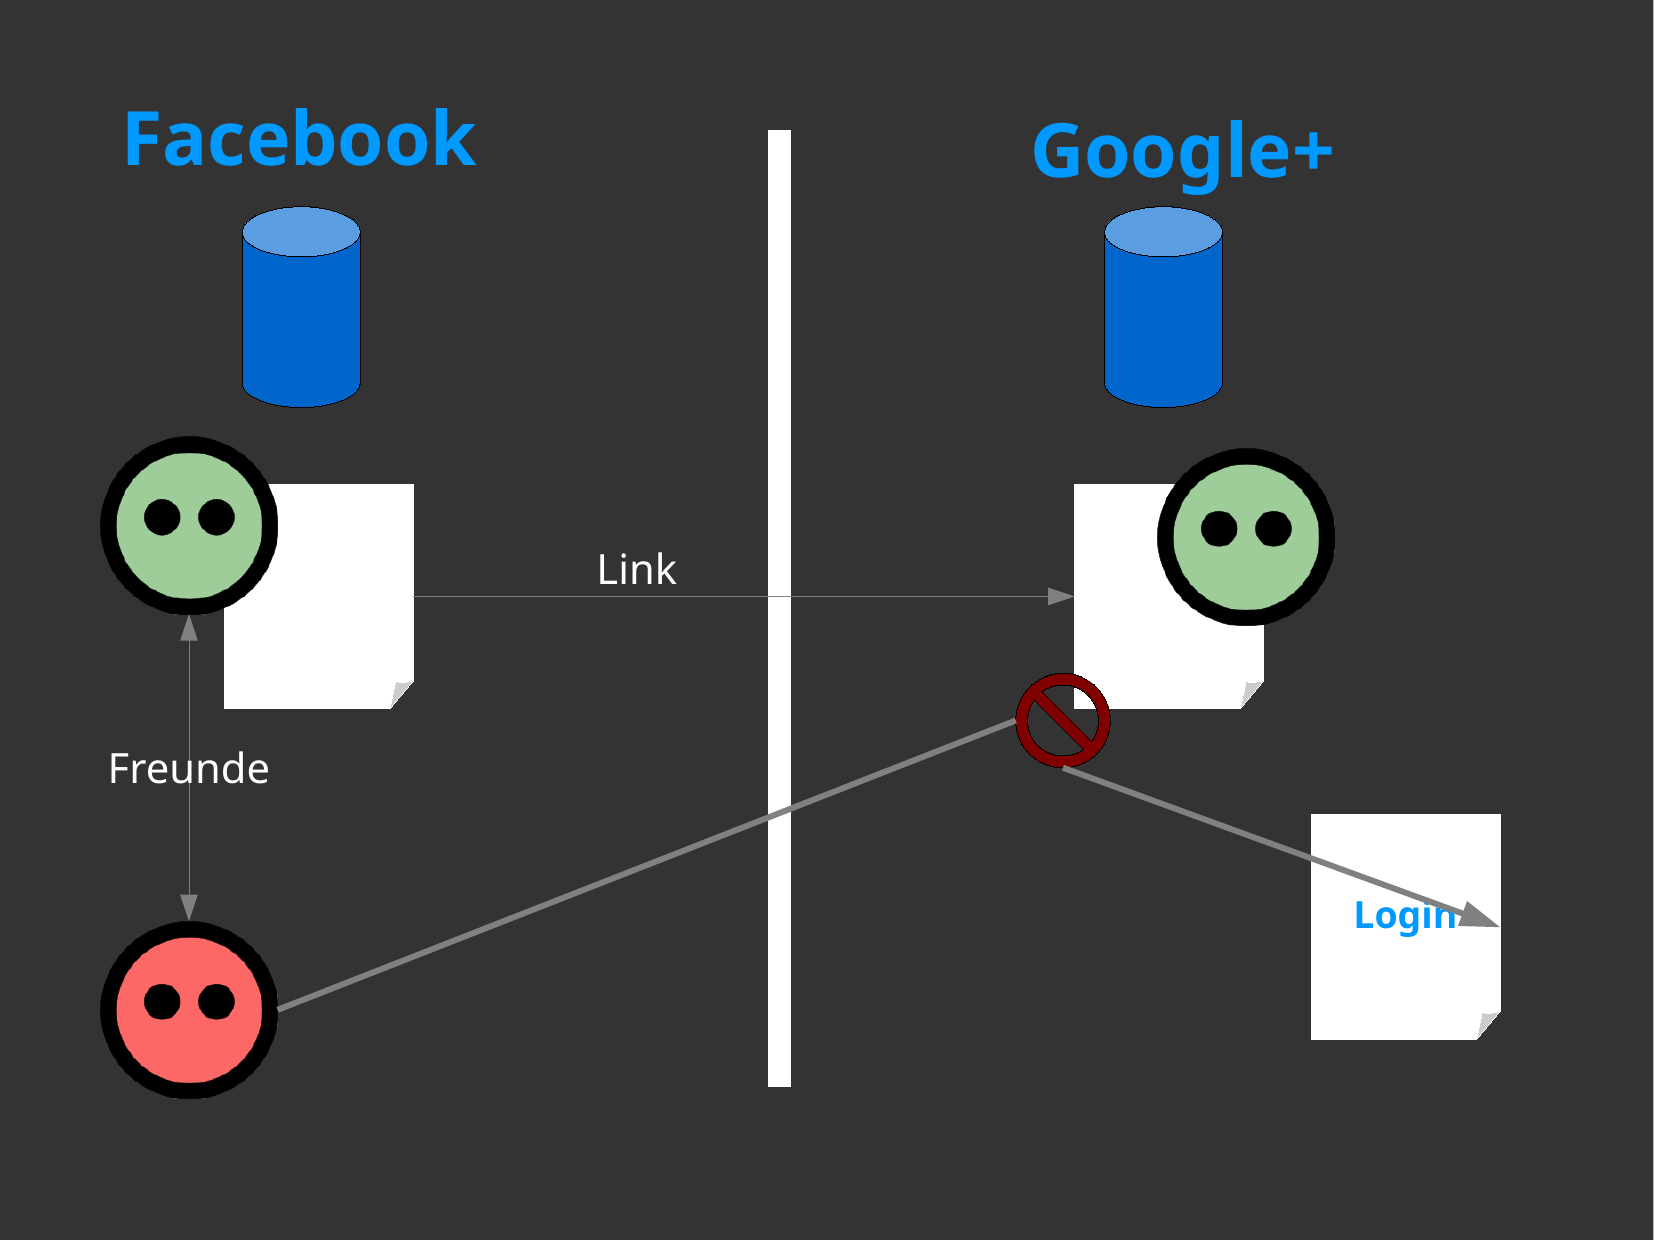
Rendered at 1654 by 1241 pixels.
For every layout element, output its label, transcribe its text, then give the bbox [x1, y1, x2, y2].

text_box Google+ [1015, 89, 1465, 189]
text_box [242, 235, 361, 408]
text_box [224, 484, 414, 709]
text_box Login [1311, 814, 1501, 927]
text_box Login [1311, 862, 1501, 1040]
text_box [1015, 484, 1264, 768]
text_box Facebook [106, 78, 556, 178]
picture [100, 436, 278, 615]
picture [1157, 448, 1335, 626]
text_box [1104, 235, 1223, 408]
picture [100, 921, 278, 1099]
